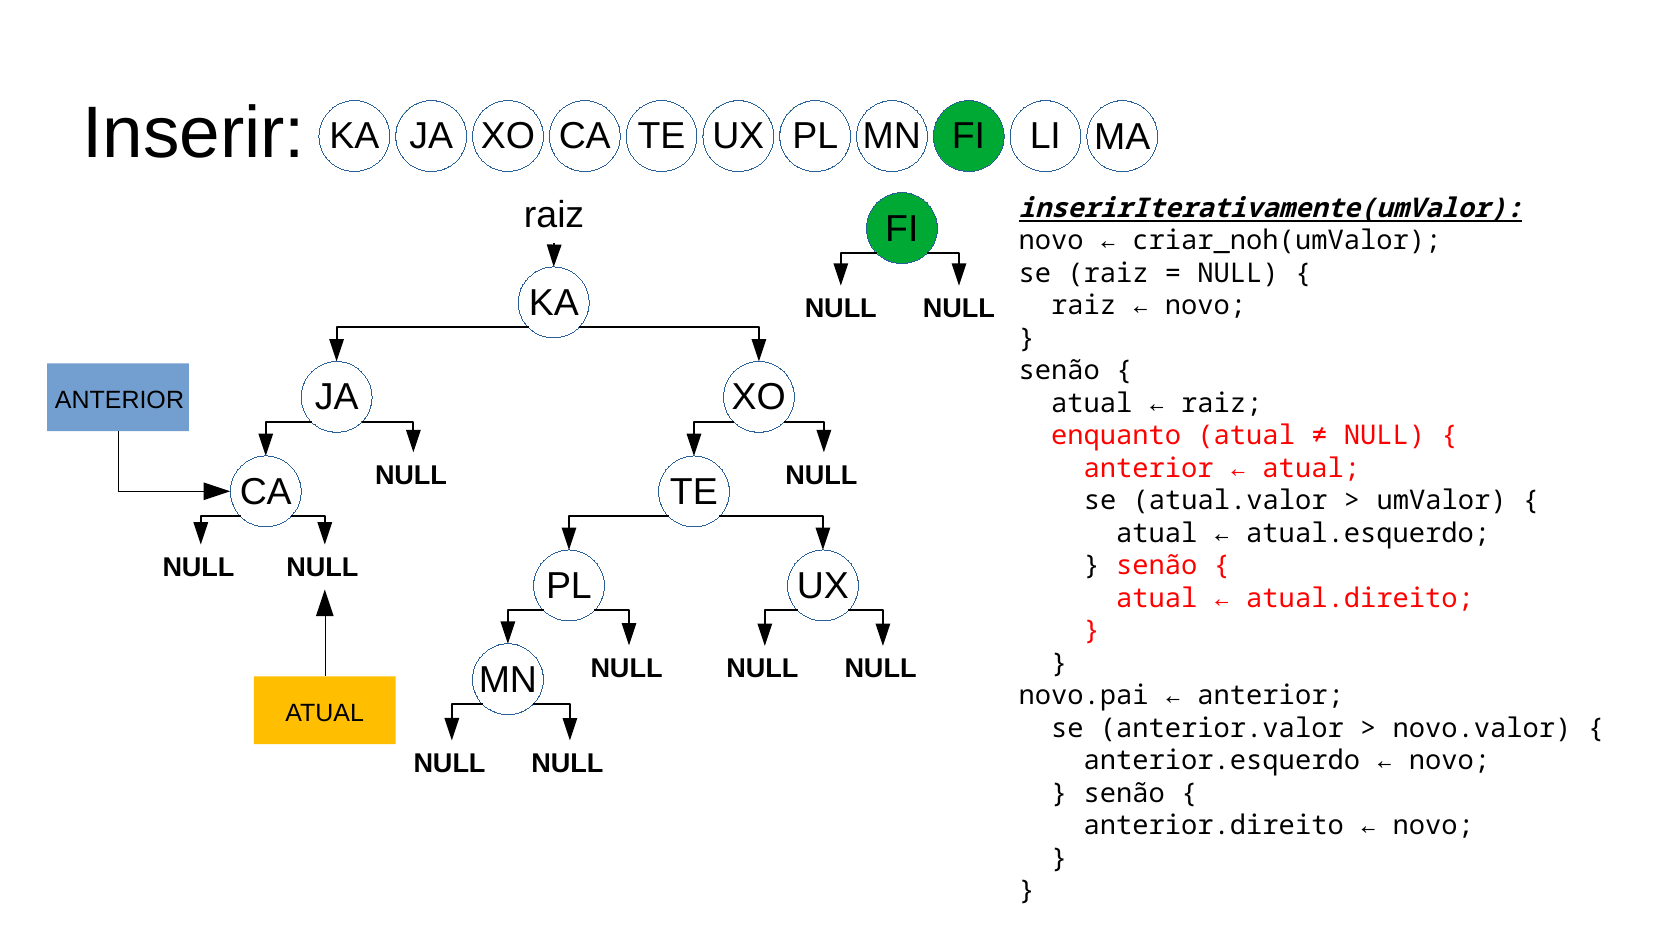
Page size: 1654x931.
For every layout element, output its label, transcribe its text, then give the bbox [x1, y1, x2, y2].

text_box [253, 676, 396, 745]
text_box FI [866, 192, 938, 264]
text_box NULL [908, 285, 1010, 331]
text_box raiz [509, 186, 600, 244]
text_box MN [472, 643, 544, 715]
text_box XO [472, 100, 544, 172]
text_box NULL [790, 285, 892, 331]
text_box NULL [770, 452, 878, 498]
text_box ATUAL [270, 690, 384, 734]
text_box CA [549, 100, 621, 172]
text_box NULL [516, 740, 624, 786]
text_box UX [702, 100, 774, 172]
text_box NULL [398, 740, 505, 786]
text_box JA [395, 100, 467, 172]
text_box KA [518, 266, 590, 338]
text_box ANTERIOR [40, 377, 201, 421]
text_box [744, 118, 786, 212]
text_box CA [230, 455, 302, 527]
text_box NULL [829, 645, 937, 691]
text_box JA [301, 361, 373, 433]
text_box MA [1086, 100, 1158, 172]
text_box [47, 363, 189, 377]
text_box NULL [271, 544, 378, 590]
text_box TE [626, 100, 697, 172]
text_box MN [856, 100, 928, 172]
text_box NULL [575, 645, 683, 691]
text_box UX [787, 549, 859, 621]
title Inserir: [82, 54, 1571, 211]
text_box NULL [360, 452, 467, 498]
text_box KA [318, 100, 390, 172]
text_box NULL [711, 645, 818, 691]
text_box inserirIterativamente(umValor): novo ← criar_noh(umValor); se (raiz = NULL) { raiz ← novo; } senão { atual ← raiz; enquanto (atual ≠ NULL) { anterior ← atual; se (atual.valor > umValor) { atual ← atual.esquerdo; } senão { atual ← atual.direito; } } novo.pai ← anterior; se (anterior.valor > novo.valor) { anterior.esquerdo ← novo; } senão { anterior.direito ← novo; } } [1003, 182, 1654, 931]
text_box PL [533, 549, 605, 621]
text_box [47, 421, 189, 432]
text_box PL [779, 100, 851, 172]
text_box LI [1010, 100, 1081, 172]
text_box NULL [147, 544, 254, 590]
text_box TE [658, 455, 730, 527]
text_box FI [933, 100, 1005, 172]
text_box XO [723, 361, 795, 433]
